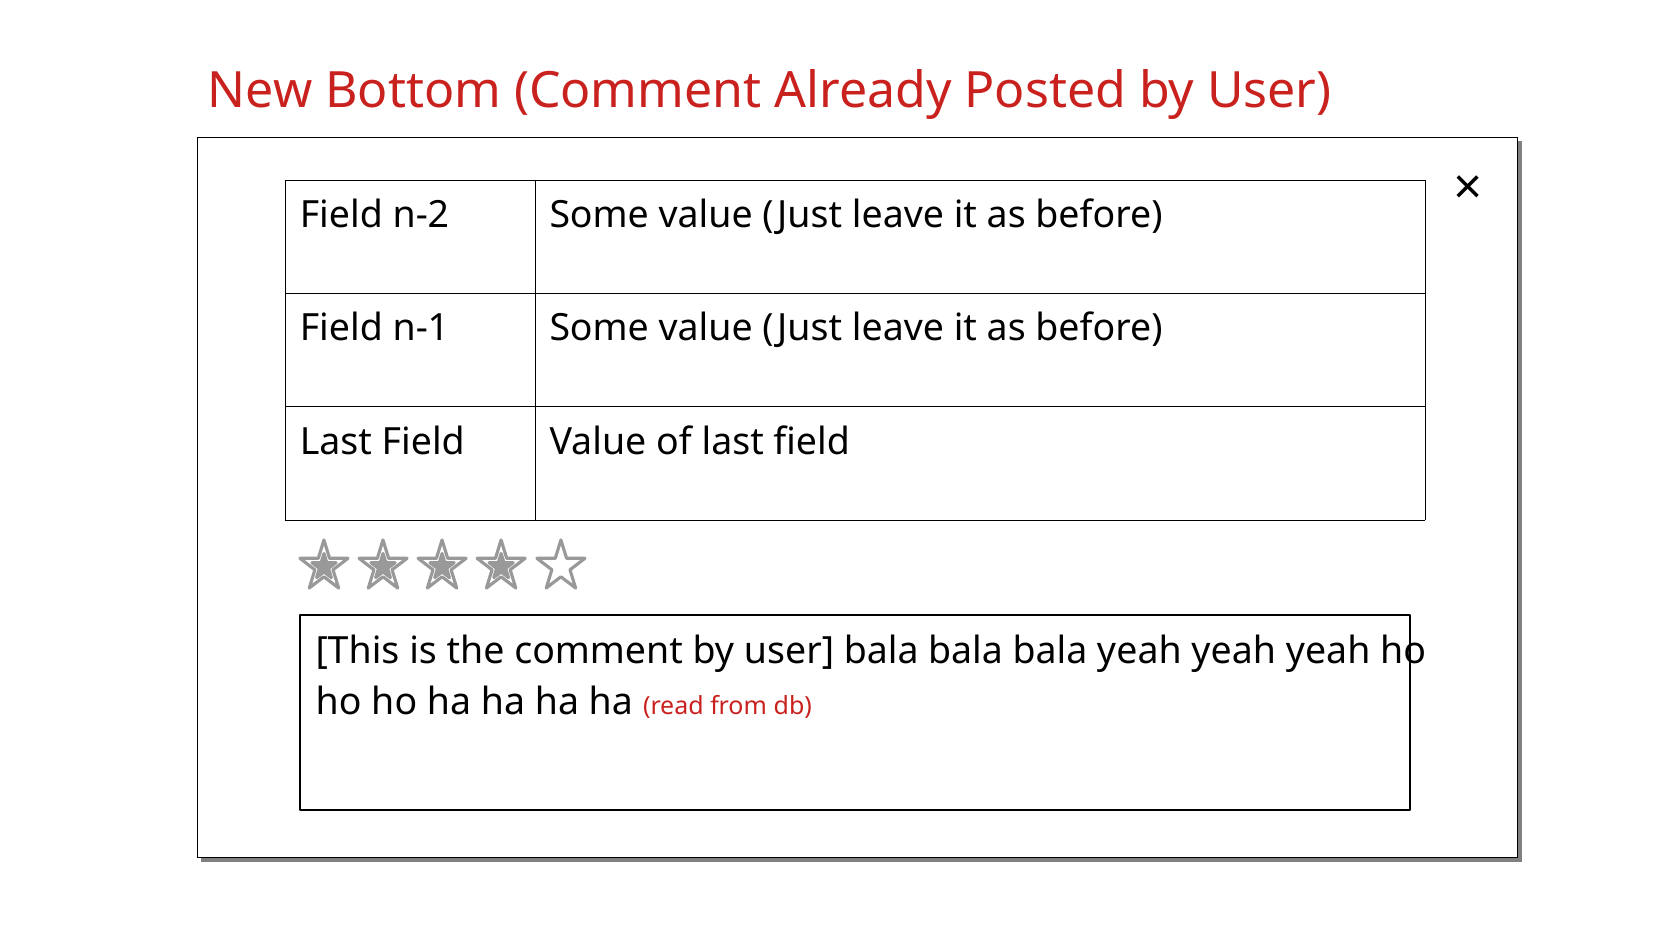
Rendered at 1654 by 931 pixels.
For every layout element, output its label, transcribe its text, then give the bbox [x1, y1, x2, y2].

table_cell Some value (Just leave it as before) [536, 294, 1425, 406]
text_box × [1418, 137, 1518, 236]
text_box [197, 137, 1518, 858]
table_header Field n-2 [286, 181, 535, 293]
text_box New Bottom (Comment Already Posted by User) [193, 46, 1313, 118]
table_cell Last Field [286, 407, 535, 520]
table_cell Field n-1 [286, 294, 535, 406]
table_cell Value of last field [536, 407, 1425, 520]
table_header Some value (Just leave it as before) [536, 181, 1425, 293]
text_box [This is the comment by user] bala bala bala yeah yeah yeah ho ho ho ha ha ha ha (read from db) [300, 615, 1411, 811]
